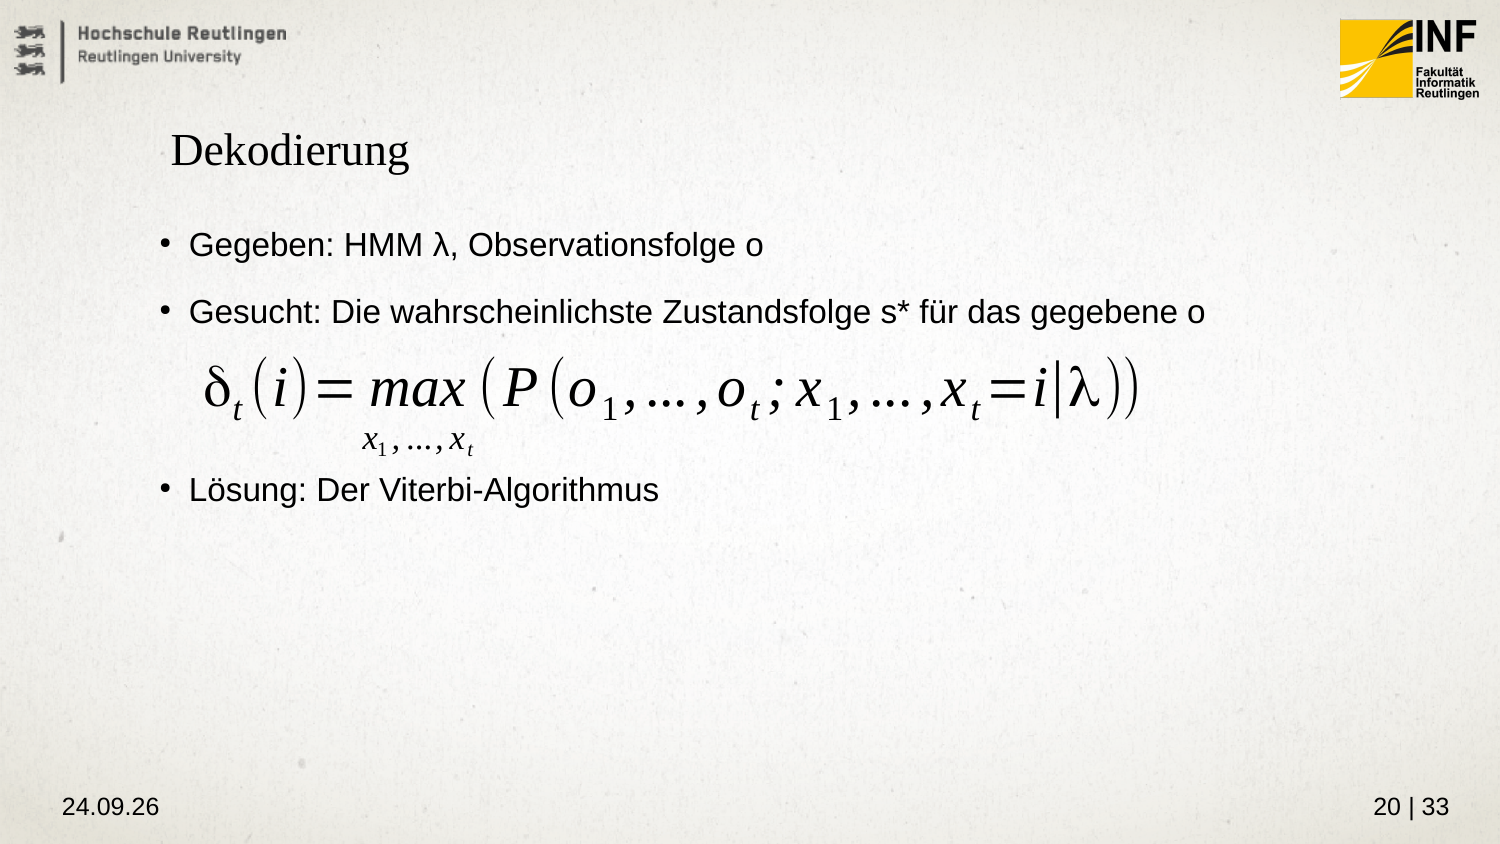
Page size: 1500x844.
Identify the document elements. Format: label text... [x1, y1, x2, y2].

picture [0, 0, 1500, 844]
title Dekodierung [159, 106, 1341, 188]
chart [188, 352, 1158, 463]
list Gegeben: HMM λ, Observationsfolge o Gesucht: Die wahrscheinlichste Zustandsfolge s* für das gegebene o Lösung: Der Viterbi-Algorithmus [159, 225, 1341, 731]
